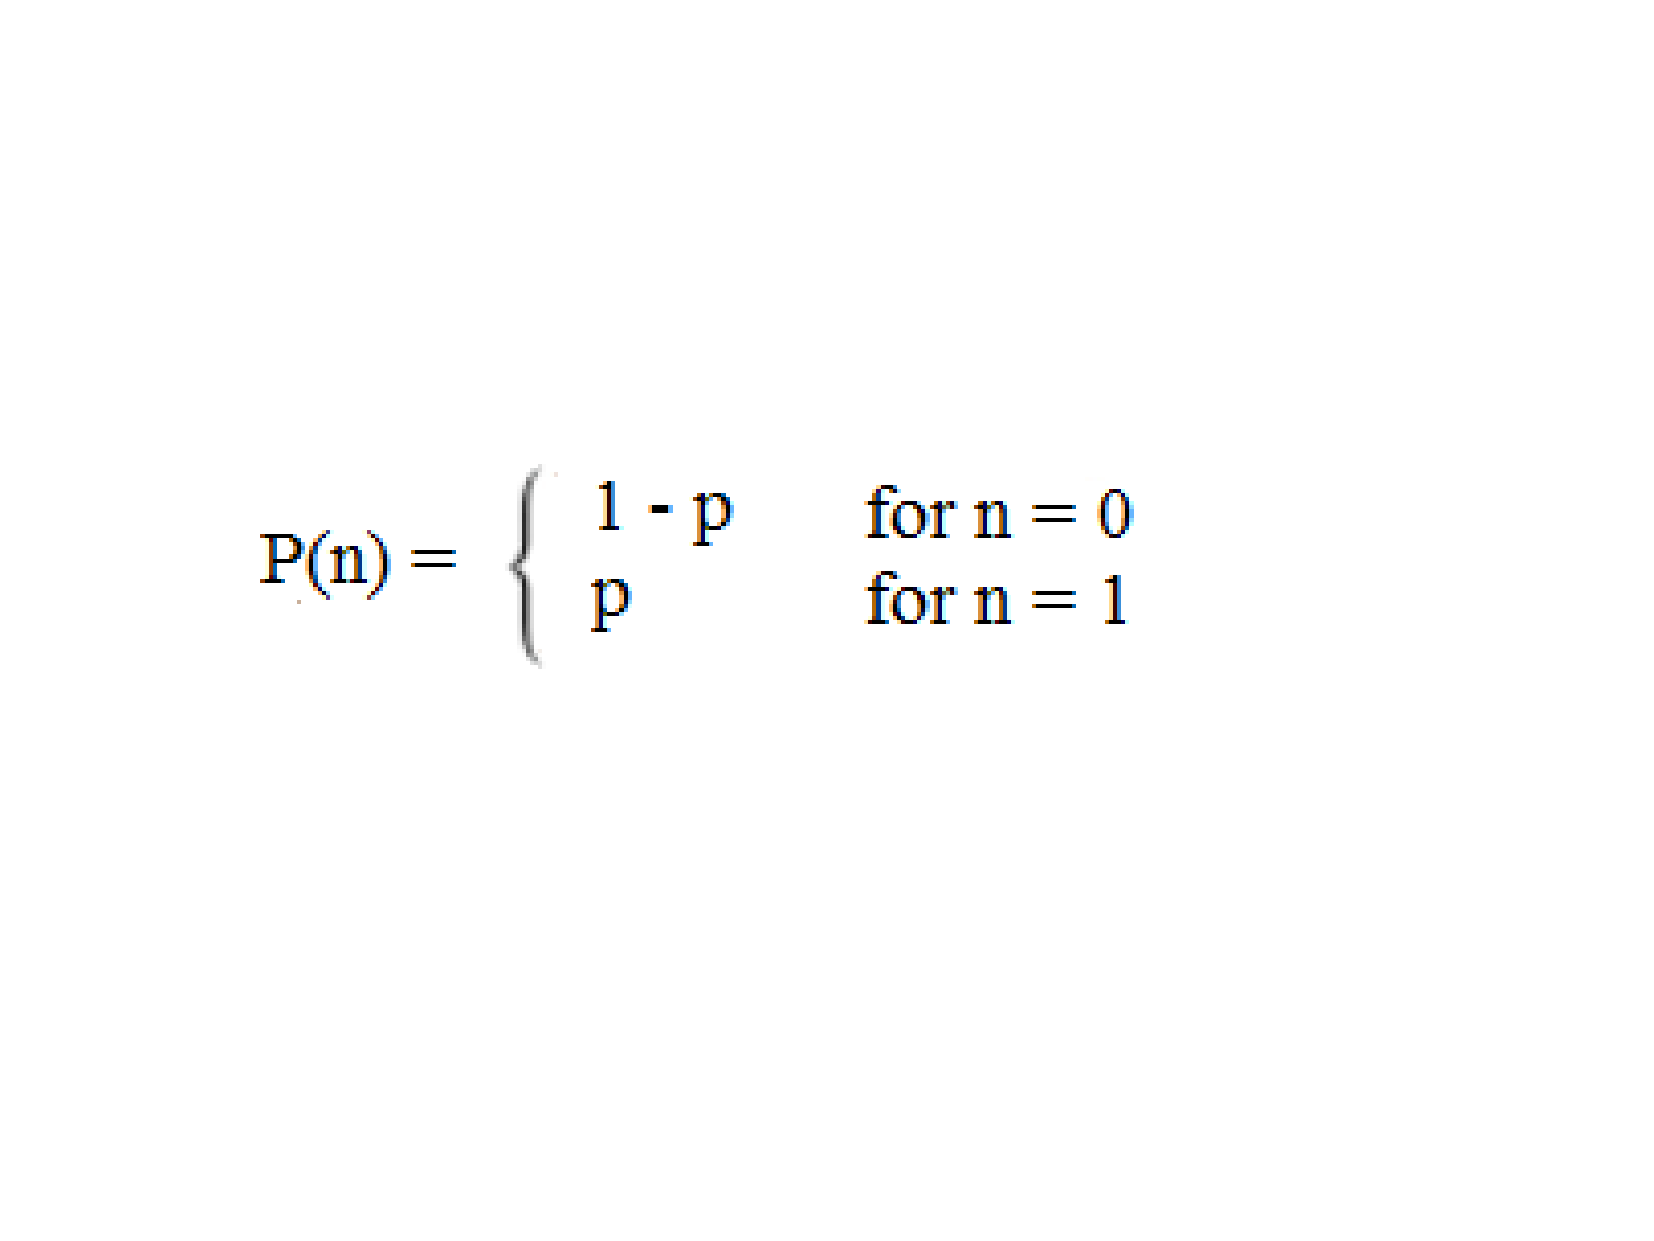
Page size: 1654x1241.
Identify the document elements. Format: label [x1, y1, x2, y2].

picture [212, 436, 1236, 723]
